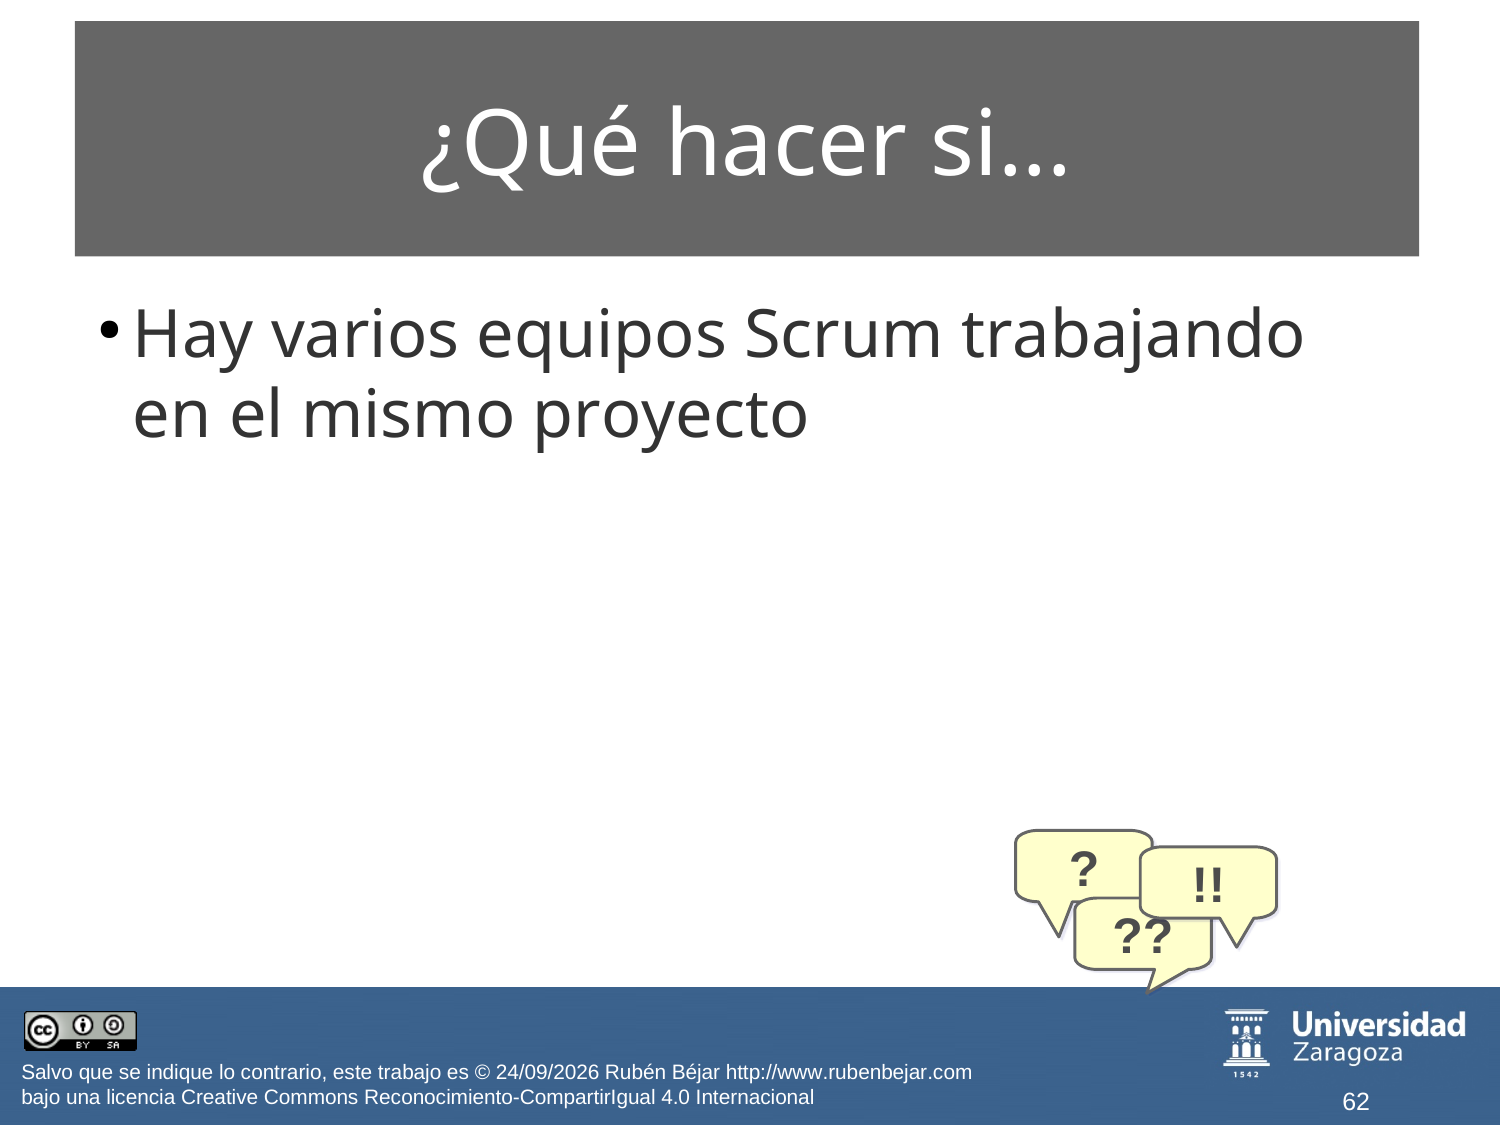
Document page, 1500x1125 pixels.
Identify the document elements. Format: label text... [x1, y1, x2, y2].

list Hay varios equipos Scrum trabajando en el mismo proyecto [82, 283, 1418, 957]
text_box ?? [1074, 897, 1212, 994]
text_box ? [1015, 830, 1153, 937]
picture [0, 987, 1500, 1125]
title ¿Qué hacer si... [74, 21, 1420, 257]
text_box !! [1140, 846, 1277, 948]
